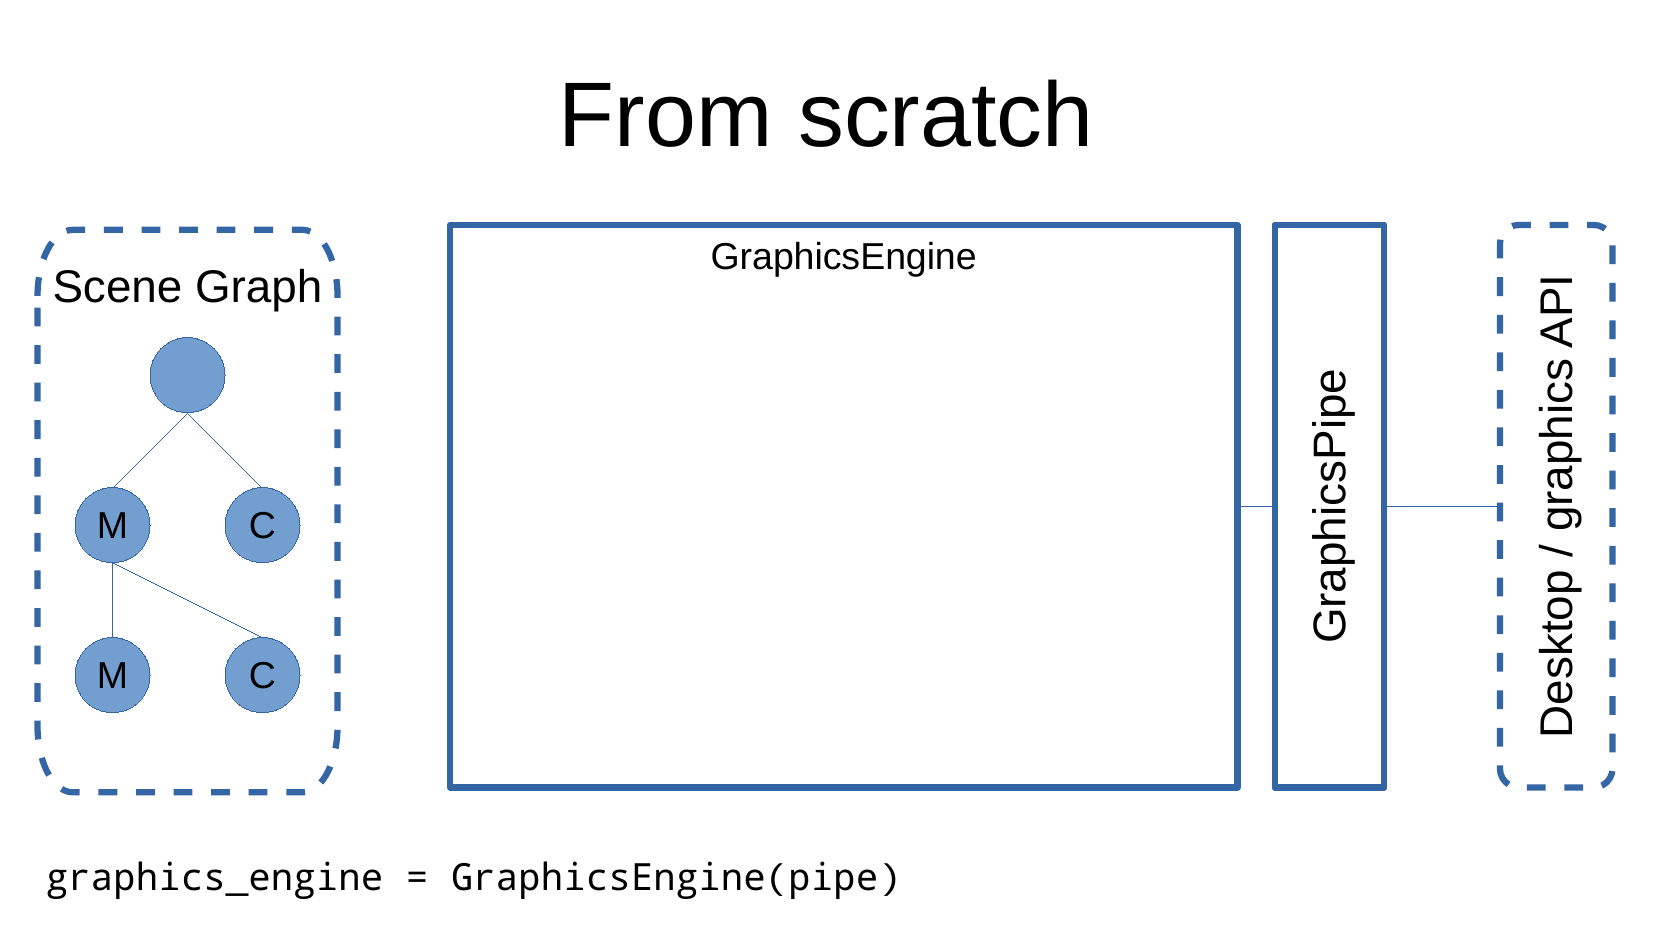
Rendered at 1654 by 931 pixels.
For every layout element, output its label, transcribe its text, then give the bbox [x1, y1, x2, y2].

text_box GraphicsEngine [449, 224, 1238, 787]
text_box Desktop / graphics API [1499, 224, 1613, 788]
text_box Scene Graph [37, 229, 338, 787]
text_box C [225, 637, 301, 713]
text_box C [225, 487, 301, 563]
text_box GraphicsPipe [1275, 225, 1384, 787]
text_box [150, 337, 226, 413]
text_box graphics_engine = GraphicsEngine(pipe) [45, 787, 1630, 901]
text_box M [75, 637, 151, 713]
title From scratch [82, 37, 1571, 193]
text_box M [75, 487, 151, 563]
